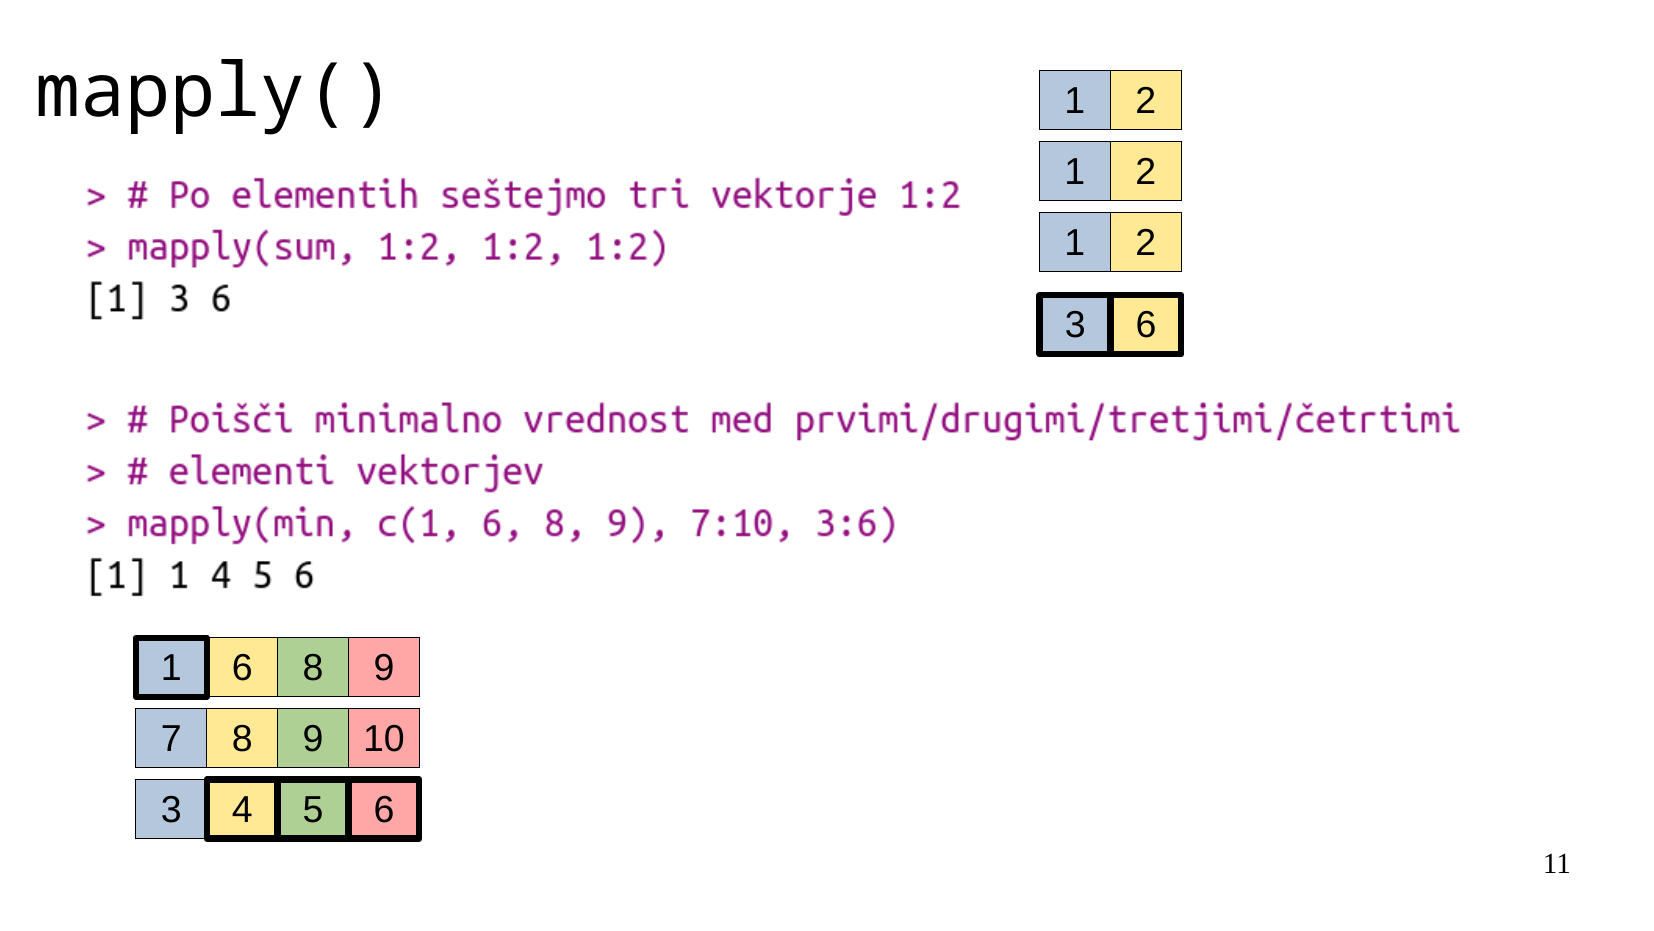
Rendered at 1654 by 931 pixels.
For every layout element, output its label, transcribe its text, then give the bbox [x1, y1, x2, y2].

text_box 6 [348, 779, 420, 839]
picture [78, 169, 976, 332]
text_box 8 [277, 637, 348, 697]
text_box 2 [1111, 70, 1182, 130]
text_box 1 [1039, 70, 1111, 130]
text_box 4 [206, 779, 277, 839]
text_box 2 [1110, 212, 1182, 272]
text_box 1 [135, 637, 207, 697]
text_box 8 [206, 708, 277, 768]
text_box 3 [1039, 295, 1110, 355]
text_box 7 [135, 708, 206, 768]
text_box 5 [277, 779, 348, 839]
picture [70, 395, 1489, 615]
text_box 6 [1110, 295, 1182, 355]
text_box 1 [1039, 212, 1110, 272]
text_box 6 [207, 637, 277, 697]
text_box 1 [1039, 141, 1110, 201]
text_box 2 [1110, 141, 1182, 201]
text_box 3 [135, 779, 206, 839]
title mapply() [35, 0, 1524, 192]
text_box 10 [348, 708, 420, 768]
text_box 9 [277, 708, 348, 768]
text_box 9 [348, 637, 420, 697]
